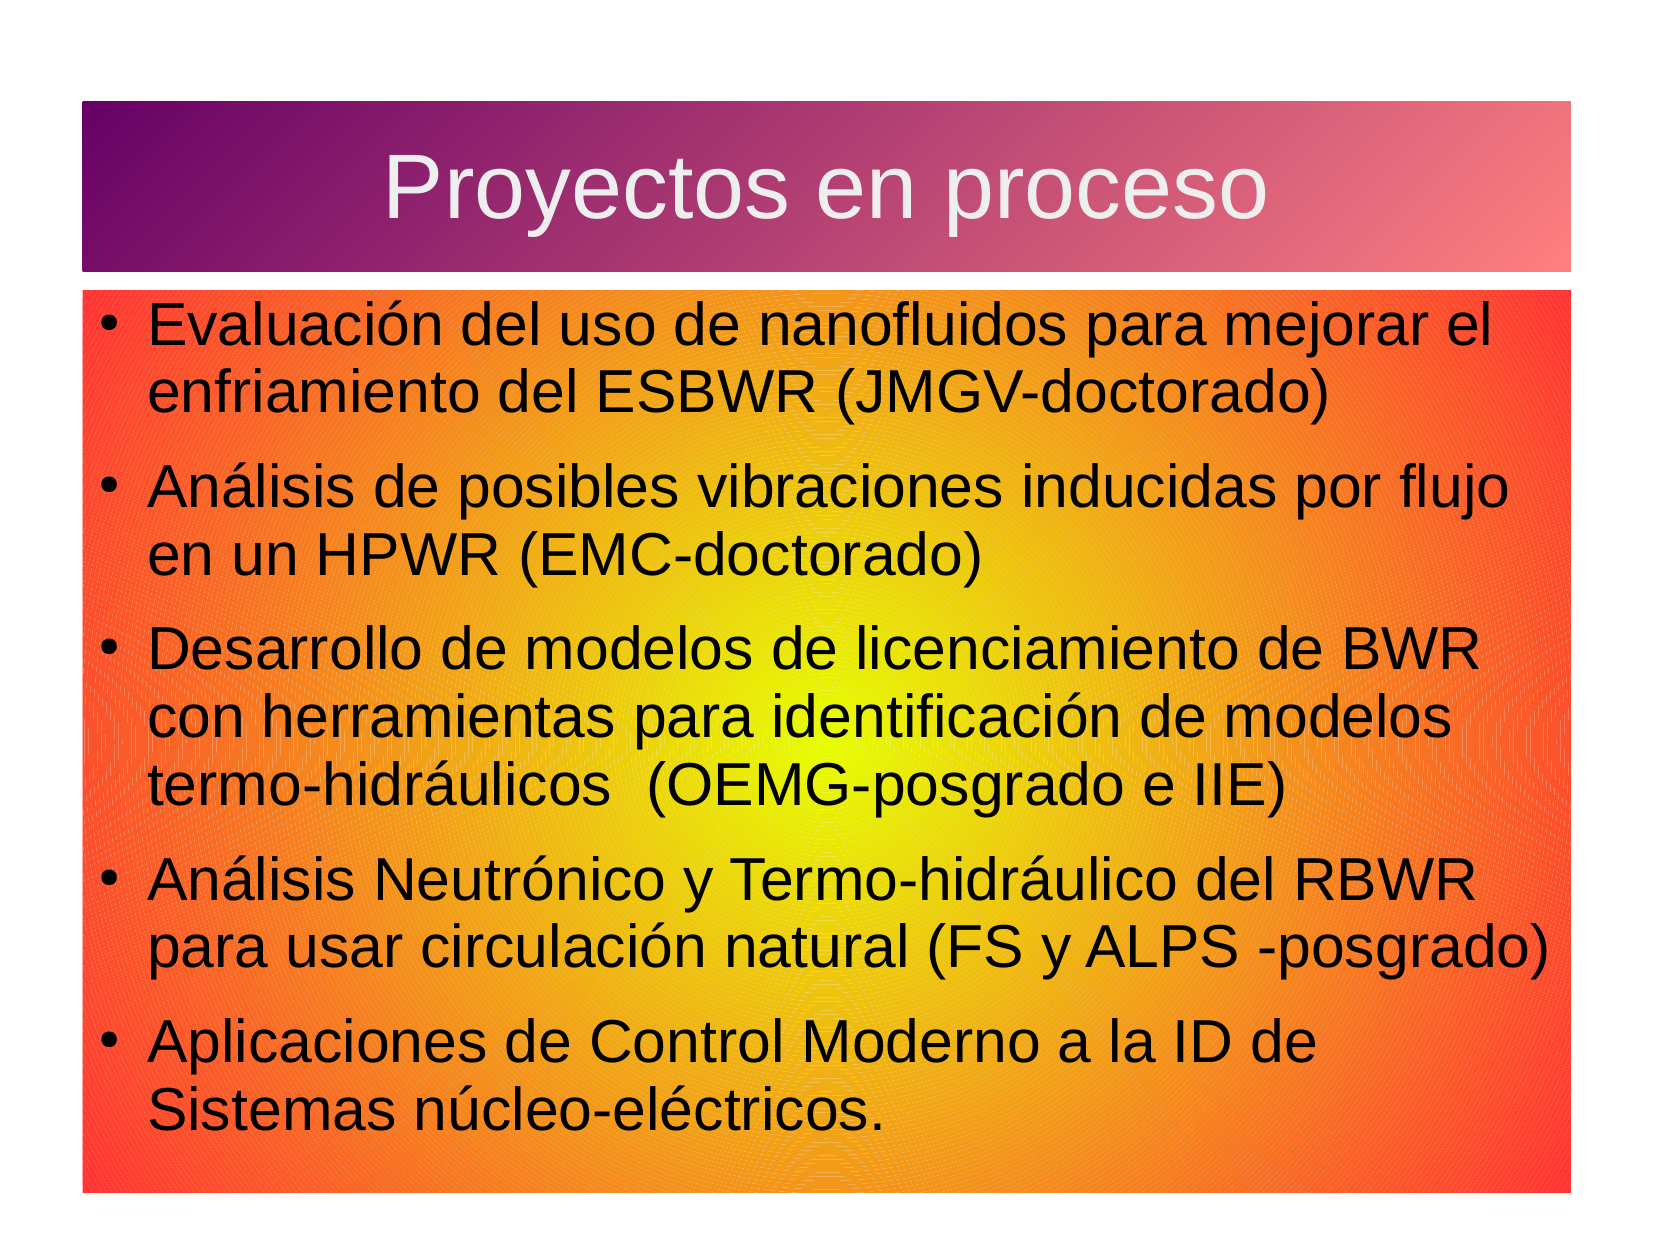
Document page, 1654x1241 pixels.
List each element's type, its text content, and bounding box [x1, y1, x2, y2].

title Proyectos en proceso [82, 101, 1571, 272]
list Evaluación del uso de nanofluidos para mejorar el enfriamiento del ESBWR (JMGV-doctorado) Análisis de posibles vibraciones inducidas por flujo en un HPWR (EMC-doctorado) Desarrollo de modelos de licenciamiento de BWR con herramientas para identificación de modelos termo-hidráulicos (OEMG-posgrado e IIE) Análisis Neutrónico y Termo-hidráulico del RBWR para usar circulación natural (FS y ALPS -posgrado) Aplicaciones de Control Moderno a la ID de Sistemas núcleo-eléctricos. [82, 290, 1571, 1193]
